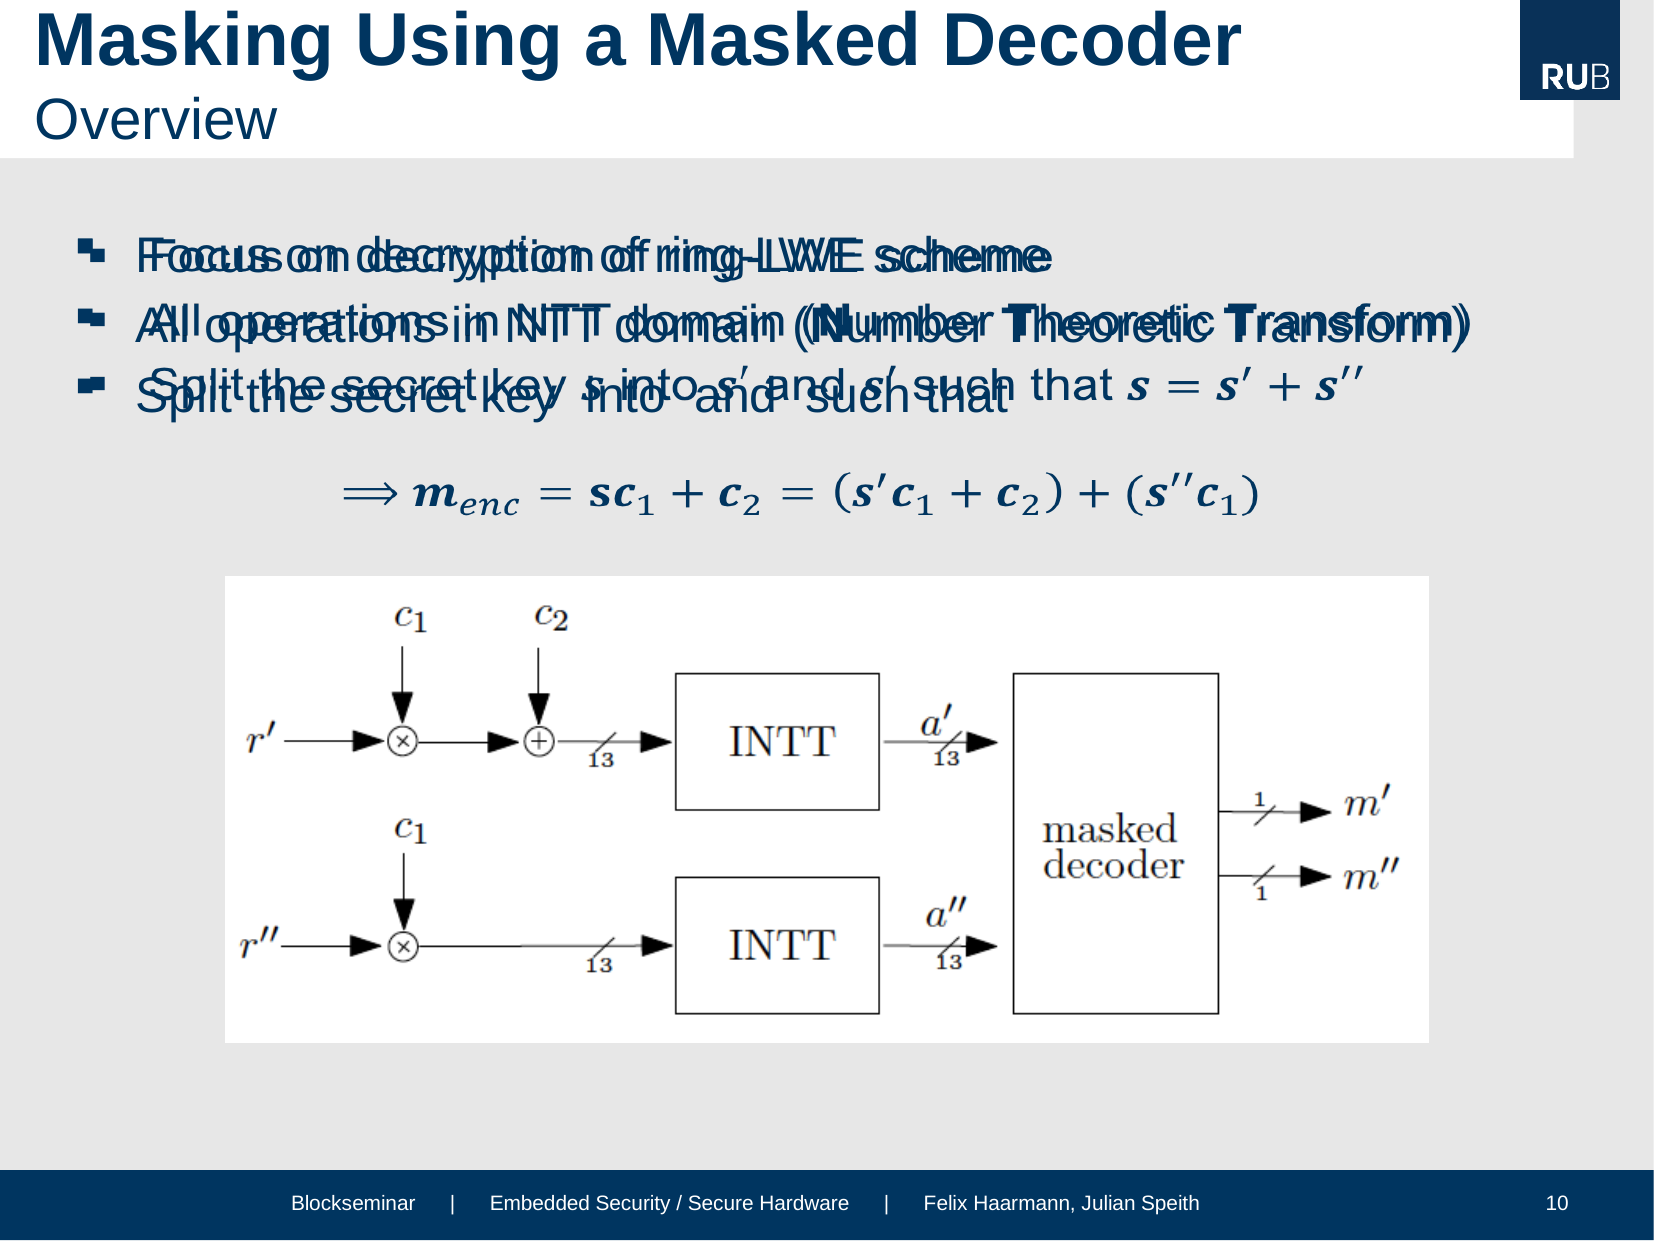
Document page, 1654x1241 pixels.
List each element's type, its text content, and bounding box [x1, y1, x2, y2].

picture [225, 576, 1429, 1043]
picture [1520, 0, 1620, 100]
title Masking Using a Masked Decoder Overview [20, 0, 1507, 149]
list [58, 214, 1542, 1114]
